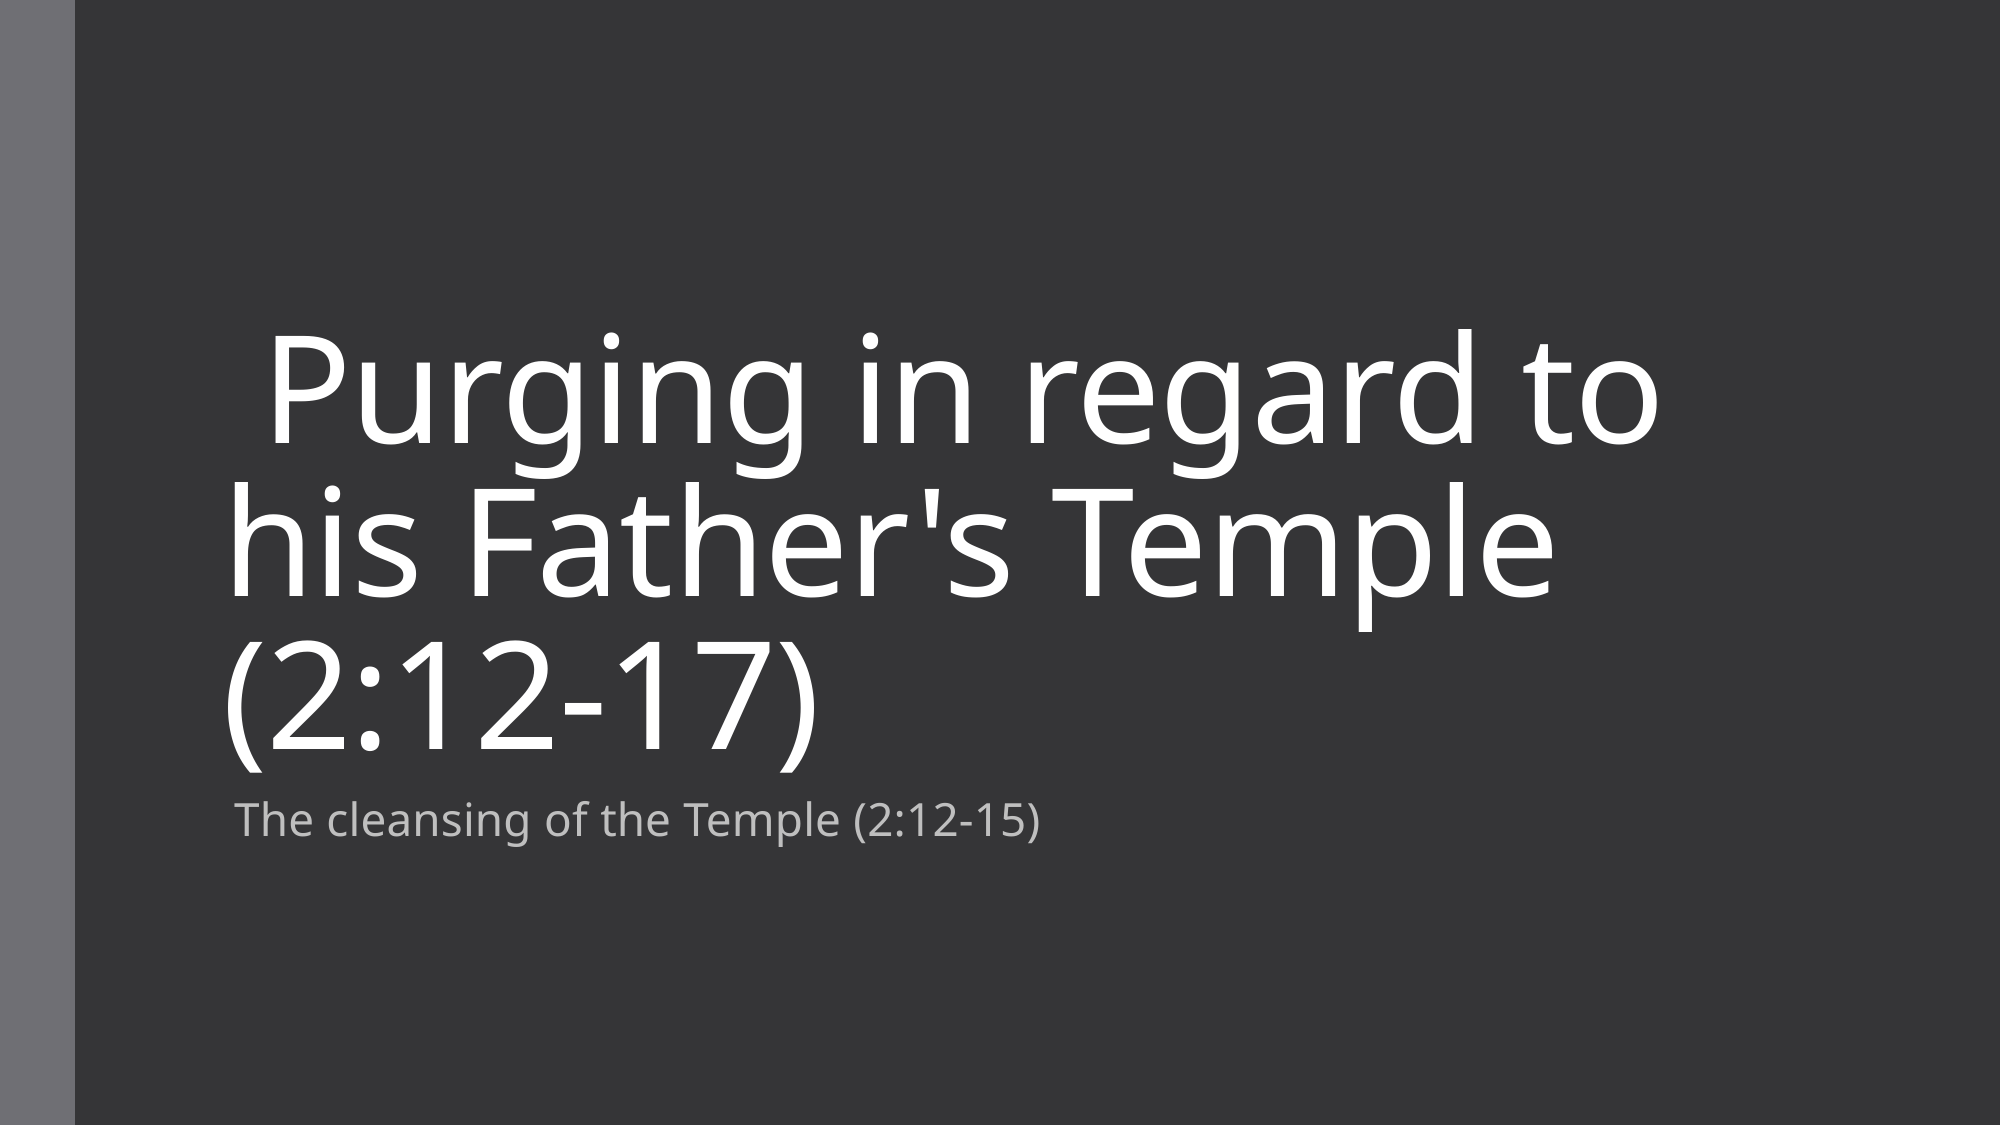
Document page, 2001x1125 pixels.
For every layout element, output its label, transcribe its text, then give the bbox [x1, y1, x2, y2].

subtitle The cleansing of the Temple (2:12-15) [206, 787, 1752, 1066]
title Purging in regard to his Father's Temple (2:12-17) [206, 124, 1752, 787]
